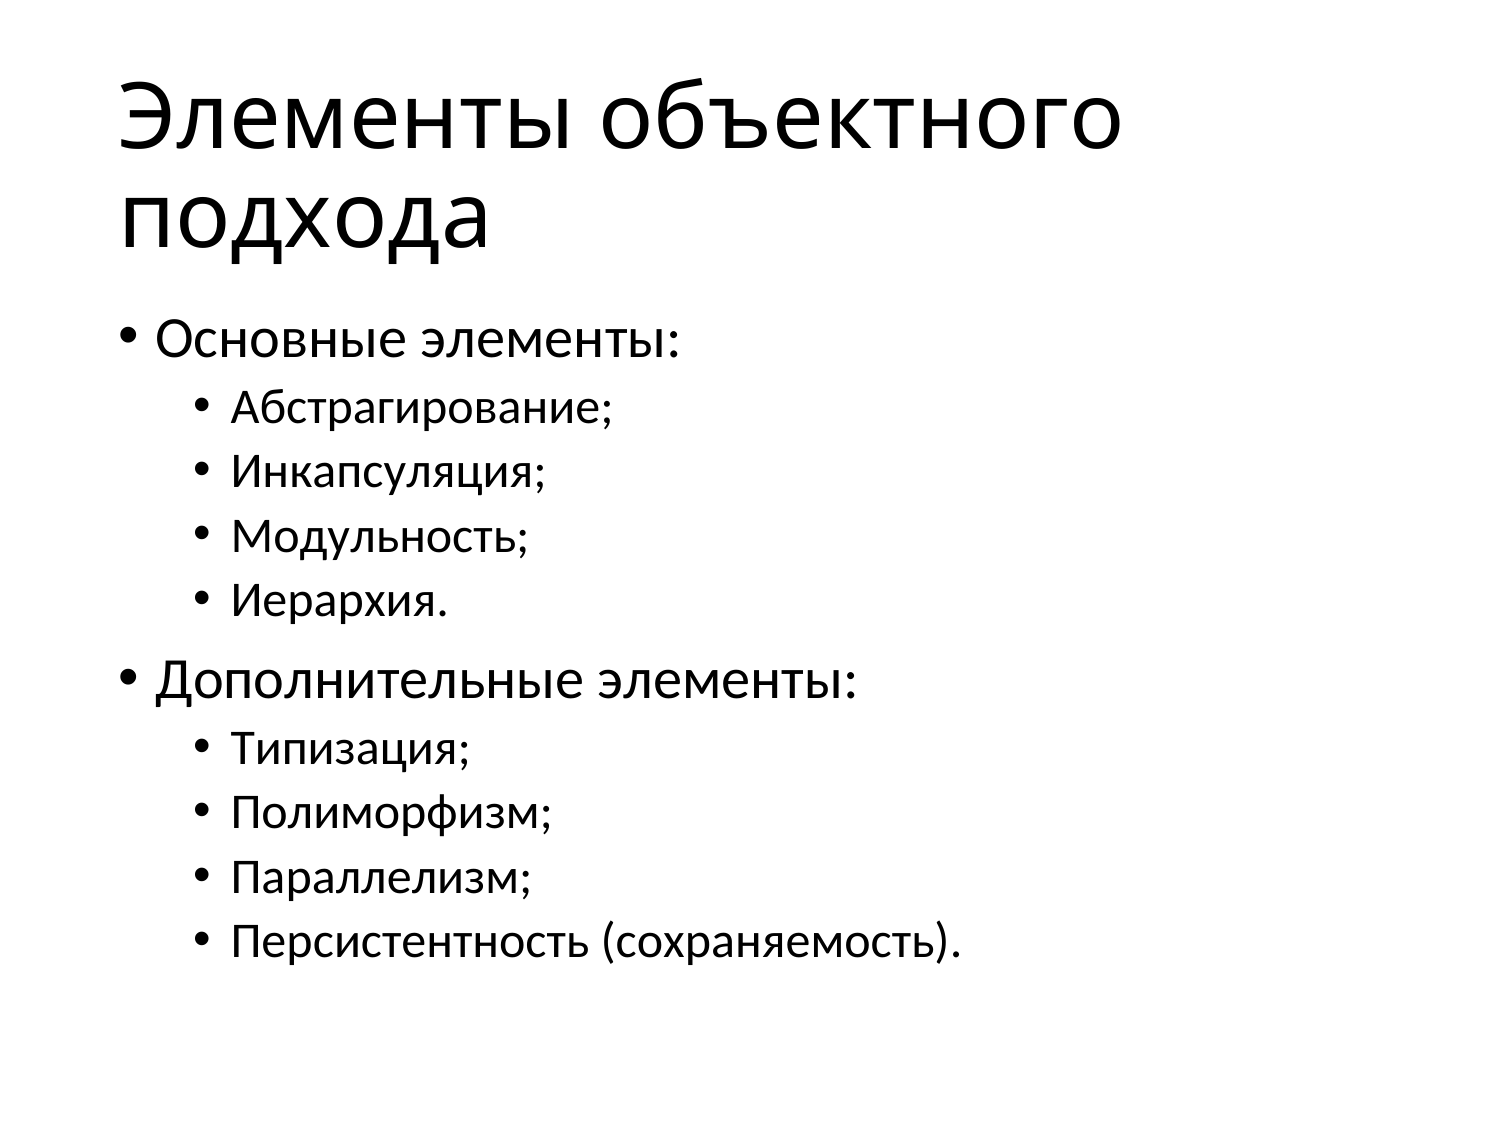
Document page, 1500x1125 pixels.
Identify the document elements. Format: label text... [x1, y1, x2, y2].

list Основные элементы: Абстрагирование; Инкапсуляция; Модульность; Иерархия. Дополнительные элементы: Типизация; Полиморфизм; Параллелизм; Персистентность (сохраняемость). [103, 299, 1397, 1014]
title Элементы объектного подхода [103, 59, 1397, 278]
